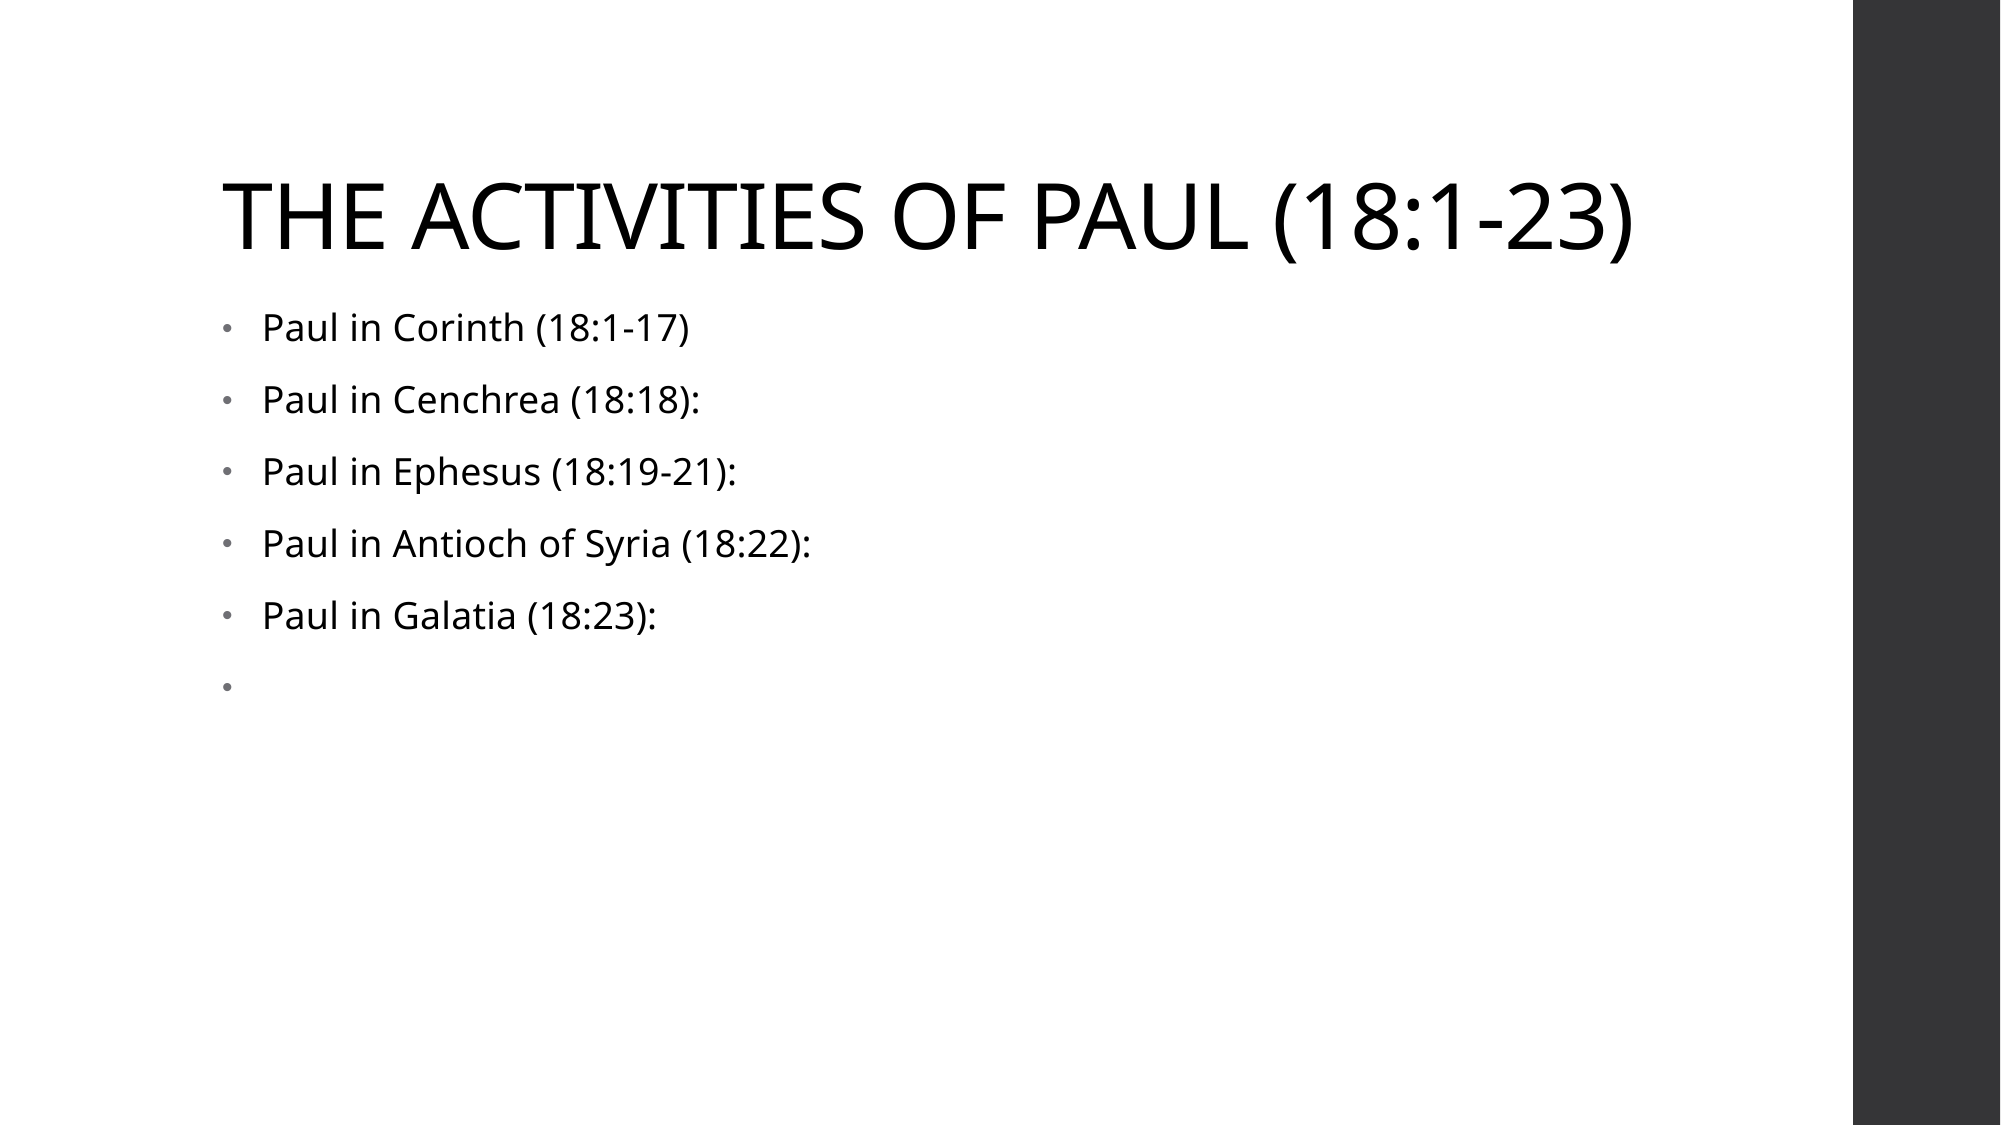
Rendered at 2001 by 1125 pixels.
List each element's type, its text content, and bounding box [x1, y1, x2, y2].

list Paul in Corinth (18:1-17) Paul in Cenchrea (18:18): Paul in Ephesus (18:19-21): Paul in Antioch of Syria (18:22): Paul in Galatia (18:23): [206, 299, 1617, 1014]
title THE ACTIVITIES OF PAUL (18:1-23) [206, 60, 1797, 278]
